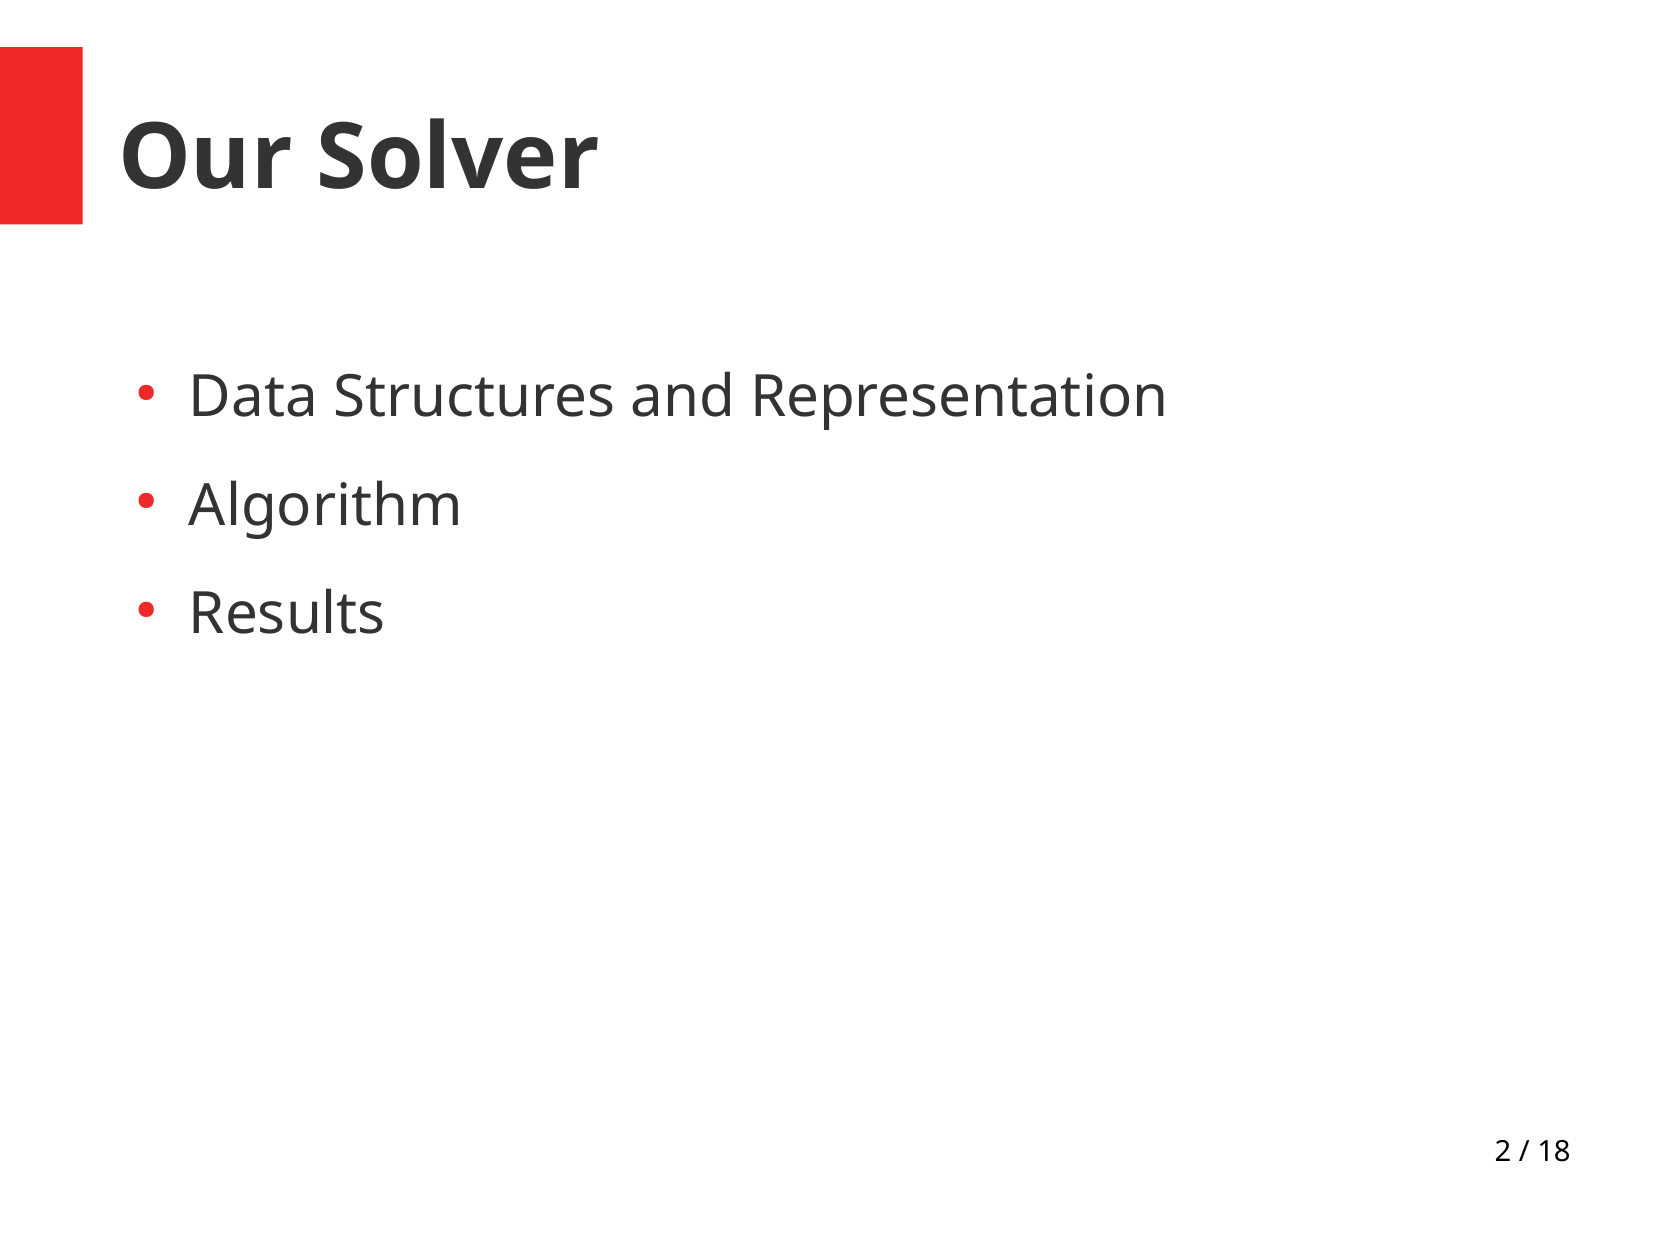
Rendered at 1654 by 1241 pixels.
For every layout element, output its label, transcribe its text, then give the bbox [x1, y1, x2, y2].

list Data Structures and Representation Algorithm Results [118, 354, 1536, 1074]
title Our Solver [118, 49, 1571, 257]
